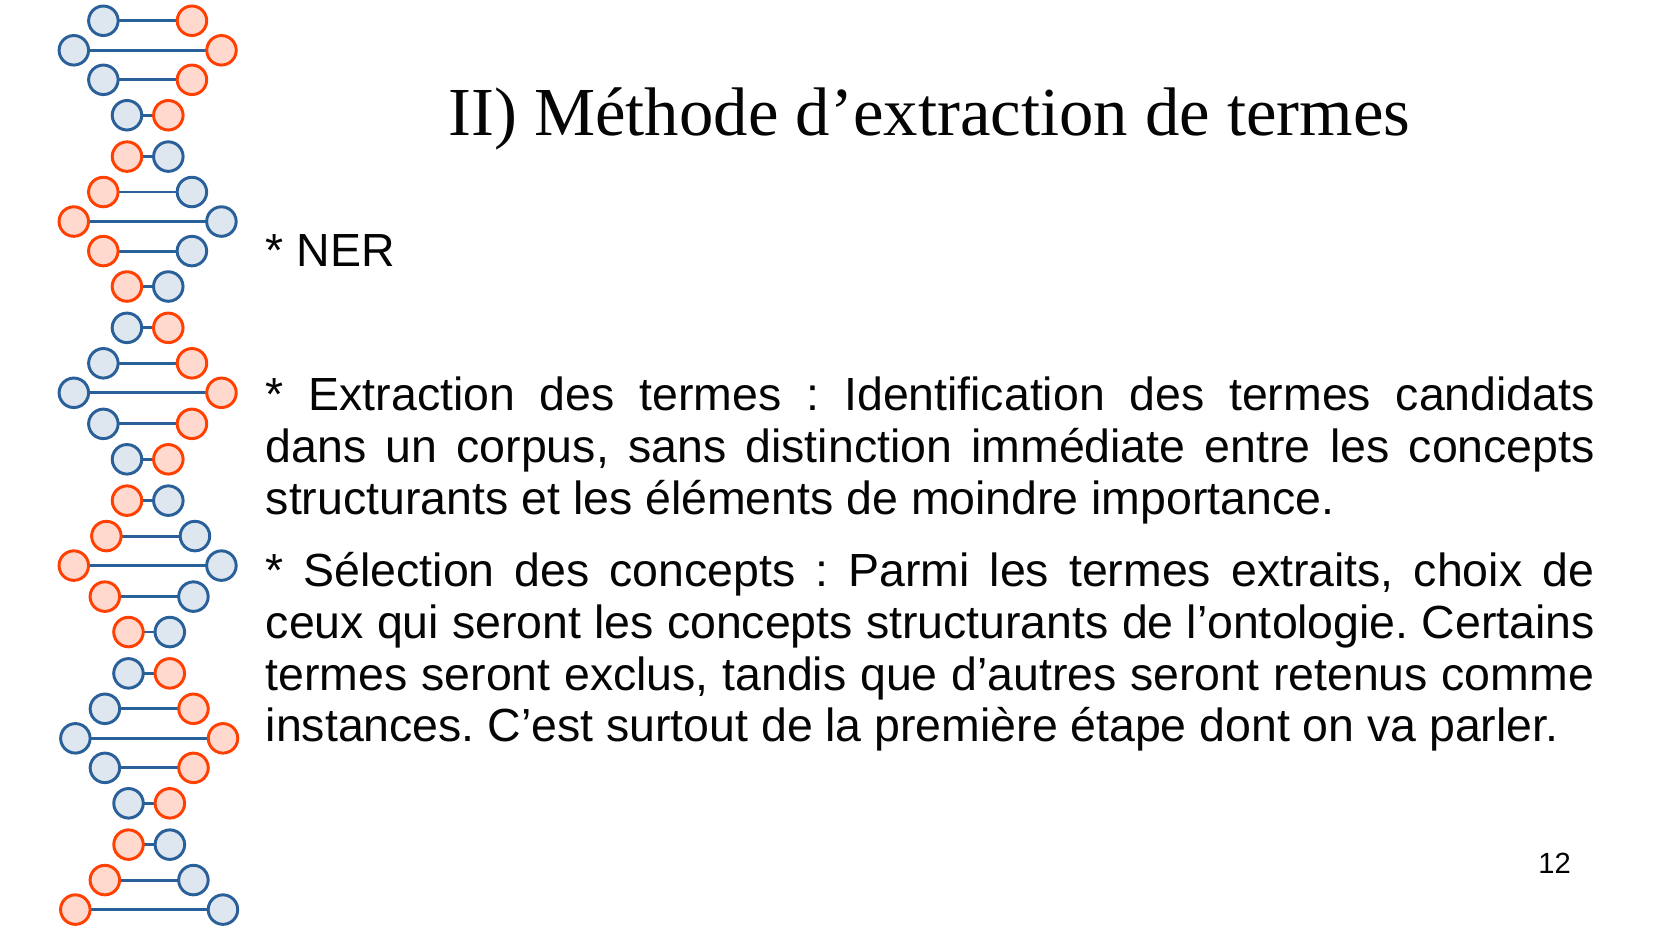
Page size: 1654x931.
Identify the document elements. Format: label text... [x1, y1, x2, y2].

title II) Méthode d’extraction de termes [265, 35, 1595, 189]
list * NER * Extraction des termes : Identification des termes candidats dans un corpus, sans distinction immédiate entre les concepts structurants et les éléments de moindre importance. * Sélection des concepts : Parmi les termes extraits, choix de ceux qui seront les concepts structurants de l’ontologie. Certains termes seront exclus, tandis que d’autres seront retenus comme instances. C’est surtout de la première étape dont on va parler. [265, 224, 1595, 764]
